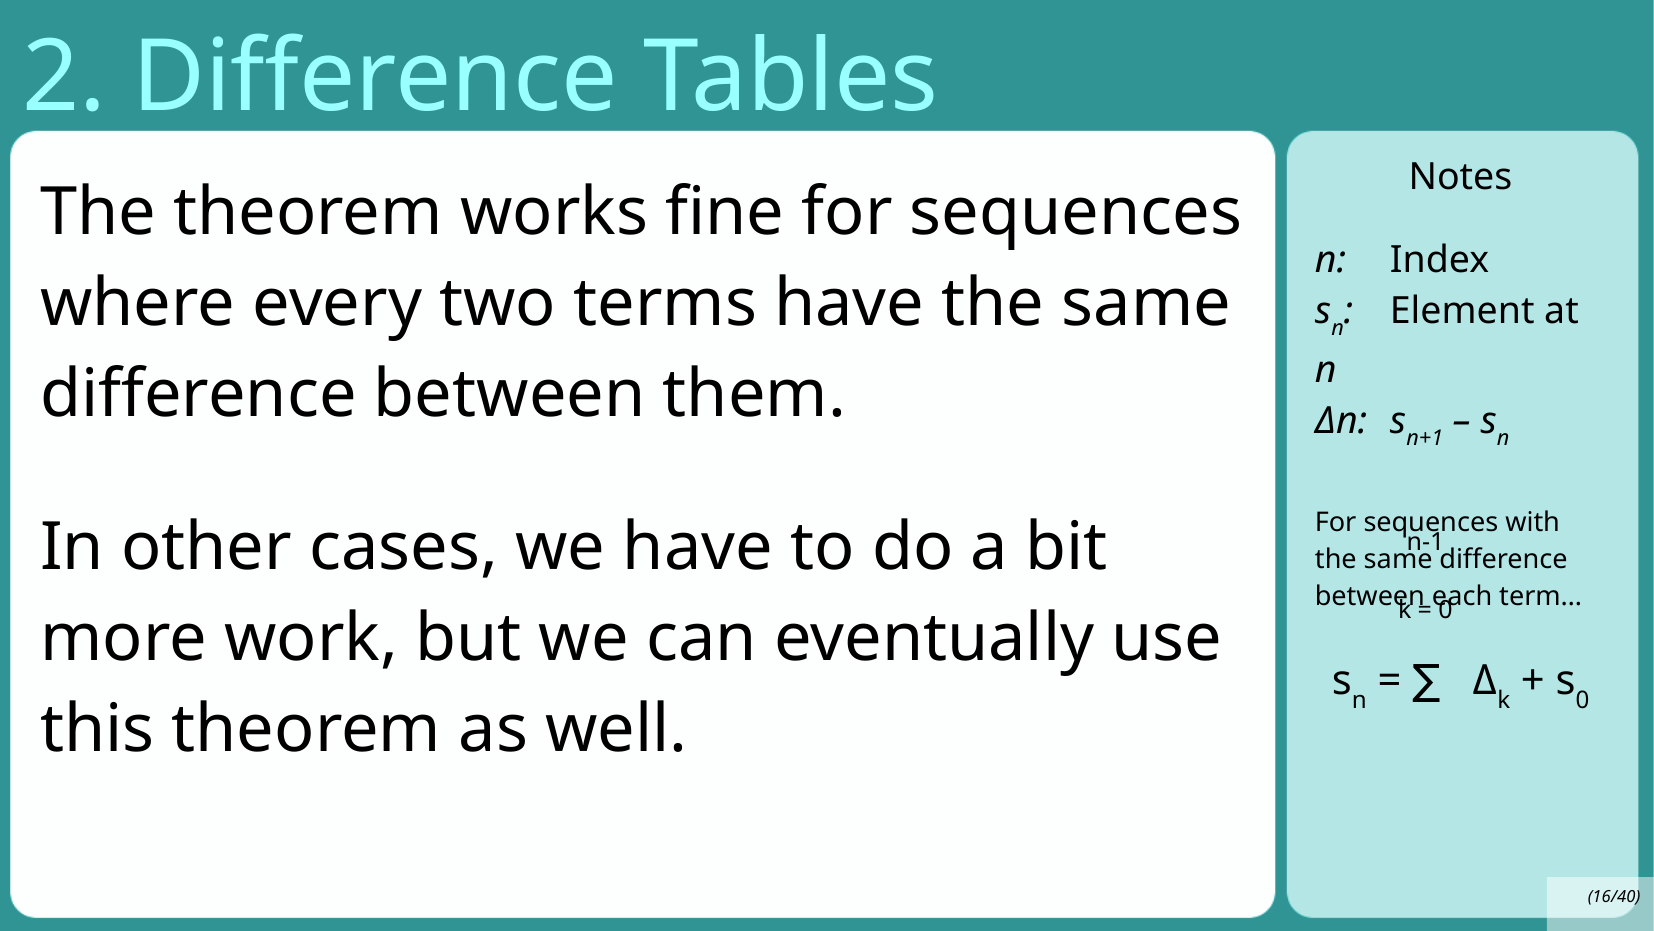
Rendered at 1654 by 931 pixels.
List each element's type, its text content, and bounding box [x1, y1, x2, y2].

picture [0, 0, 1654, 931]
text_box n: Index sn: Element at n Δn: sn+1 – sn For sequences with the same difference between each term… sn = ∑ Δk + s0 [1300, 225, 1622, 606]
text_box Notes [1290, 141, 1631, 661]
title 2. Difference Tables [22, 13, 1511, 130]
text_box (<number>/40) [1546, 877, 1654, 931]
text_box The theorem works fine for sequences where every two terms have the same difference between them. In other cases, we have to do a bit more work, but we can eventually use this theorem as well. [40, 163, 1245, 894]
text_box n-1 k = 0 [1381, 516, 1470, 615]
